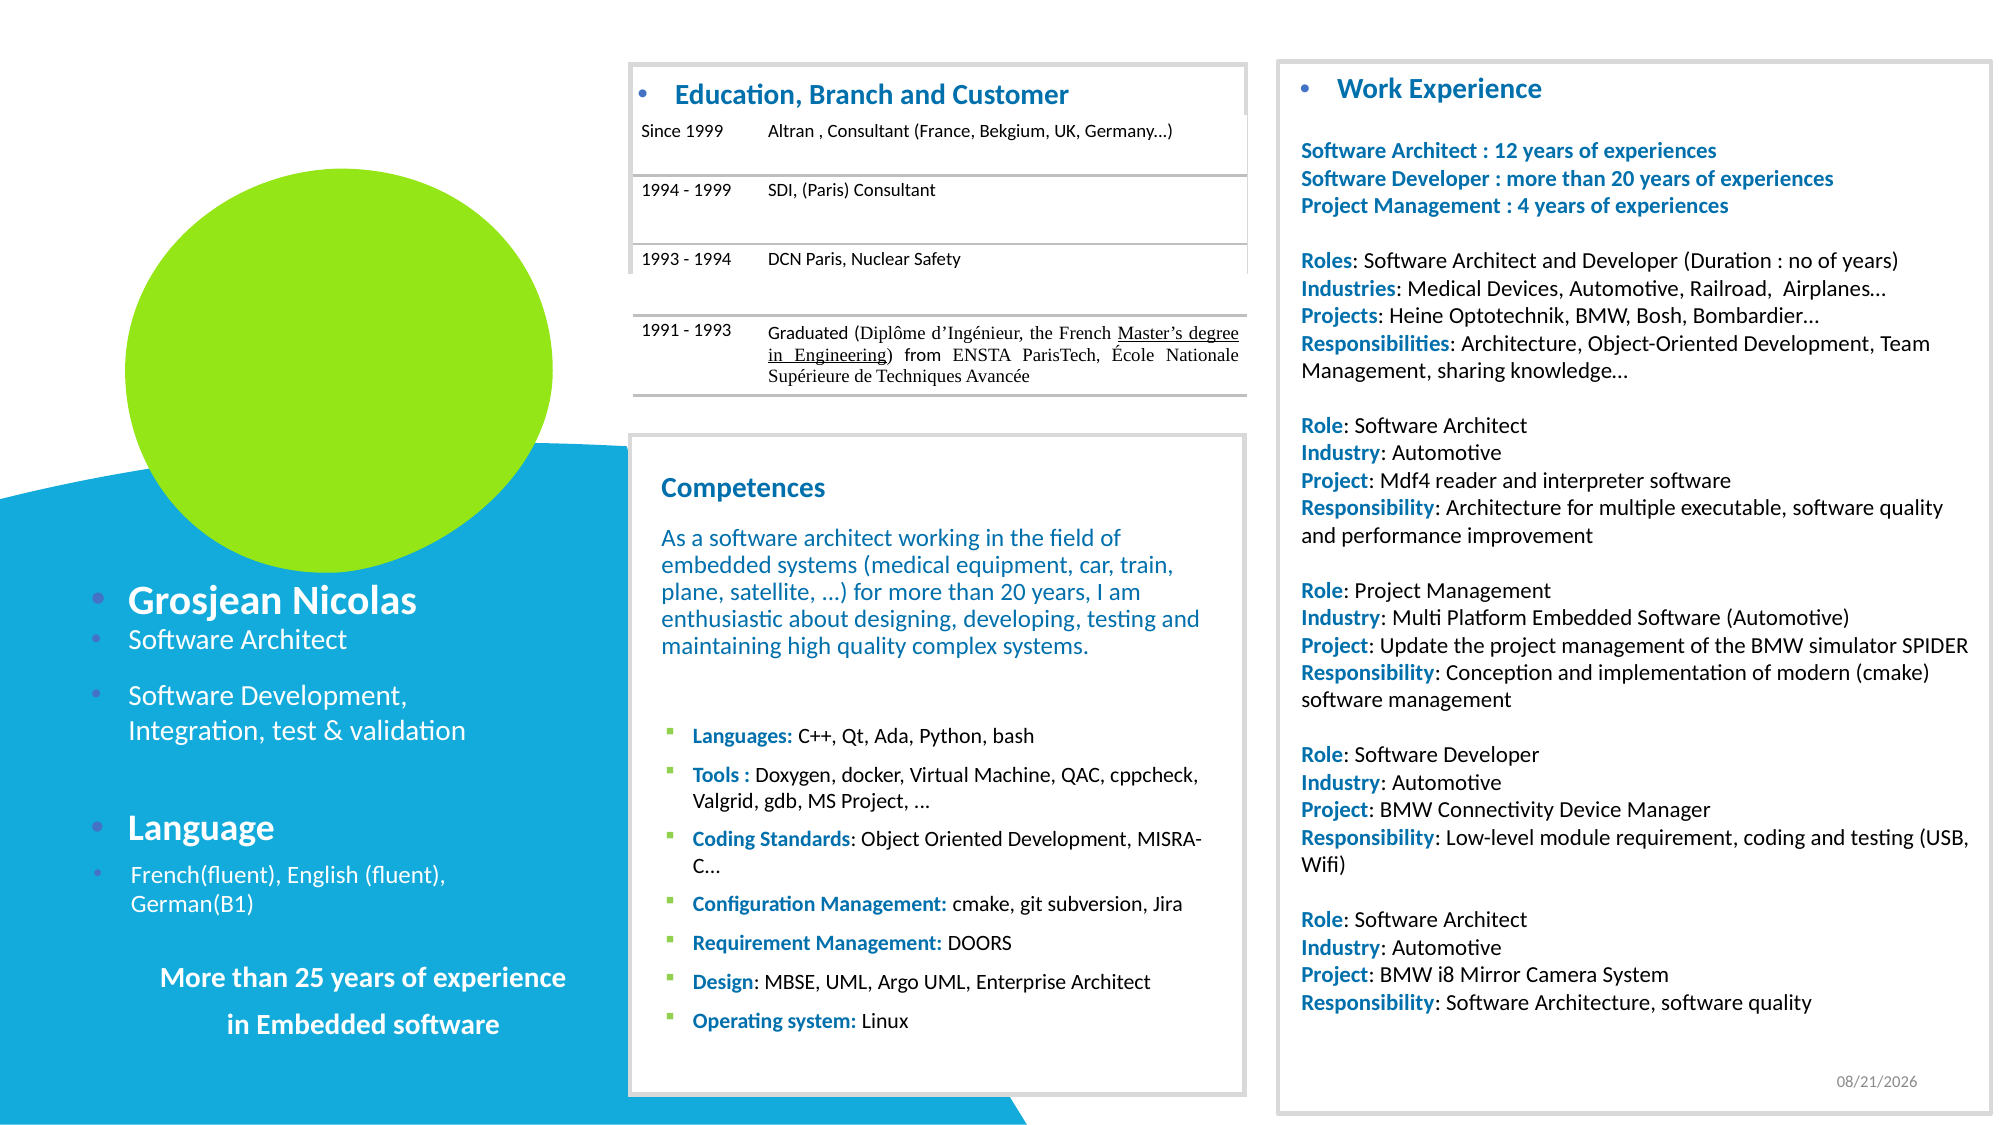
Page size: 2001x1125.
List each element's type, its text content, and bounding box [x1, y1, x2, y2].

text_box [629, 434, 1245, 1095]
table_cell 1993 - 1994 [635, 245, 760, 314]
table_cell SDI, (Paris) Consultant [762, 177, 1245, 243]
text_box French(fluent), English (fluent), German(B1) [78, 850, 575, 903]
table_cell DCN Paris, Nuclear Safety [762, 245, 1245, 314]
text_box 02/08/2024 [1482, 1062, 1933, 1098]
text_box Software Architect Software Development, Integration, test & validation [76, 613, 554, 690]
text_box Competences As a software architect working in the field of embedded systems (medical equipment, car, train, plane, satellite, ...) for more than 20 years, I am enthusiastic about designing, developing, testing and maintaining high quality complex systems. [646, 538, 1249, 594]
text_box [695, 1021, 703, 1026]
text_box [1278, 61, 1991, 1114]
text_box Work Experience [1284, 64, 1911, 115]
table_cell 1994 - 1999 [635, 177, 760, 243]
text_box Language [75, 804, 572, 854]
text_box Education, Branch and Customer [622, 75, 1239, 115]
table_header Altran , Consultant (France, Bekgium, UK, Germany...) [762, 117, 1245, 174]
text_box More than 25 years of experience in Embedded software [70, 948, 657, 1050]
text_box Languages: C++, Qt, Ada, Python, bash Tools : Doxygen, docker, Virtual Machine, QAC, cppcheck, Valgrid, gdb, MS Project, ... Coding Standards: Object Oriented Development, MISRA-C... Configuration Management: cmake, git subversion, Jira Requirement Management: DOORS Design: MBSE, UML, Argo UML, Enterprise Architect Operating system: Linux [635, 714, 1239, 1021]
text_box [630, 64, 1247, 115]
table_cell 1991 - 1993 [635, 317, 760, 394]
table_header Since 1999 [635, 117, 760, 174]
table_cell Graduated (Diplôme d’Ingénieur, the French Master’s degree in Engineering) from ENSTA ParisTech, École Nationale Supérieure de Techniques Avancée [762, 317, 1245, 394]
text_box Grosjean Nicolas [75, 567, 572, 635]
text_box Software Architect : 12 years of experiences Software Developer : more than 20 years of experiences Project Management : 4 years of experiences Roles: Software Architect and Developer (Duration : no of years) Industries: Medical Devices, Automotive, Railroad, Airplanes… Projects: Heine Optotechnik, BMW, Bosh, Bombardier… Responsibilities: Architecture, Object-Oriented Development, Team Management, sharing knowledge… Role: Software Architect Industry: Automotive Project: Mdf4 reader and interpreter software Responsibility: Architecture for multiple executable, software quality and performance improvement Role: Project Management Industry: Multi Platform Embedded Software (Automotive) Project: Update the project management of the BMW simulator SPIDER Responsibility: Conception and implementation of modern (cmake) software management Role: Software Developer Industry: Automotive Project: BMW Connectivity Device Manager Responsibility: Low-level module requirement, coding and testing (USB, Wifi) Role: Software Architect Industry: Automotive Project: BMW i8 Mirror Camera System Responsibility: Software Architecture, software quality [1286, 128, 1999, 1050]
